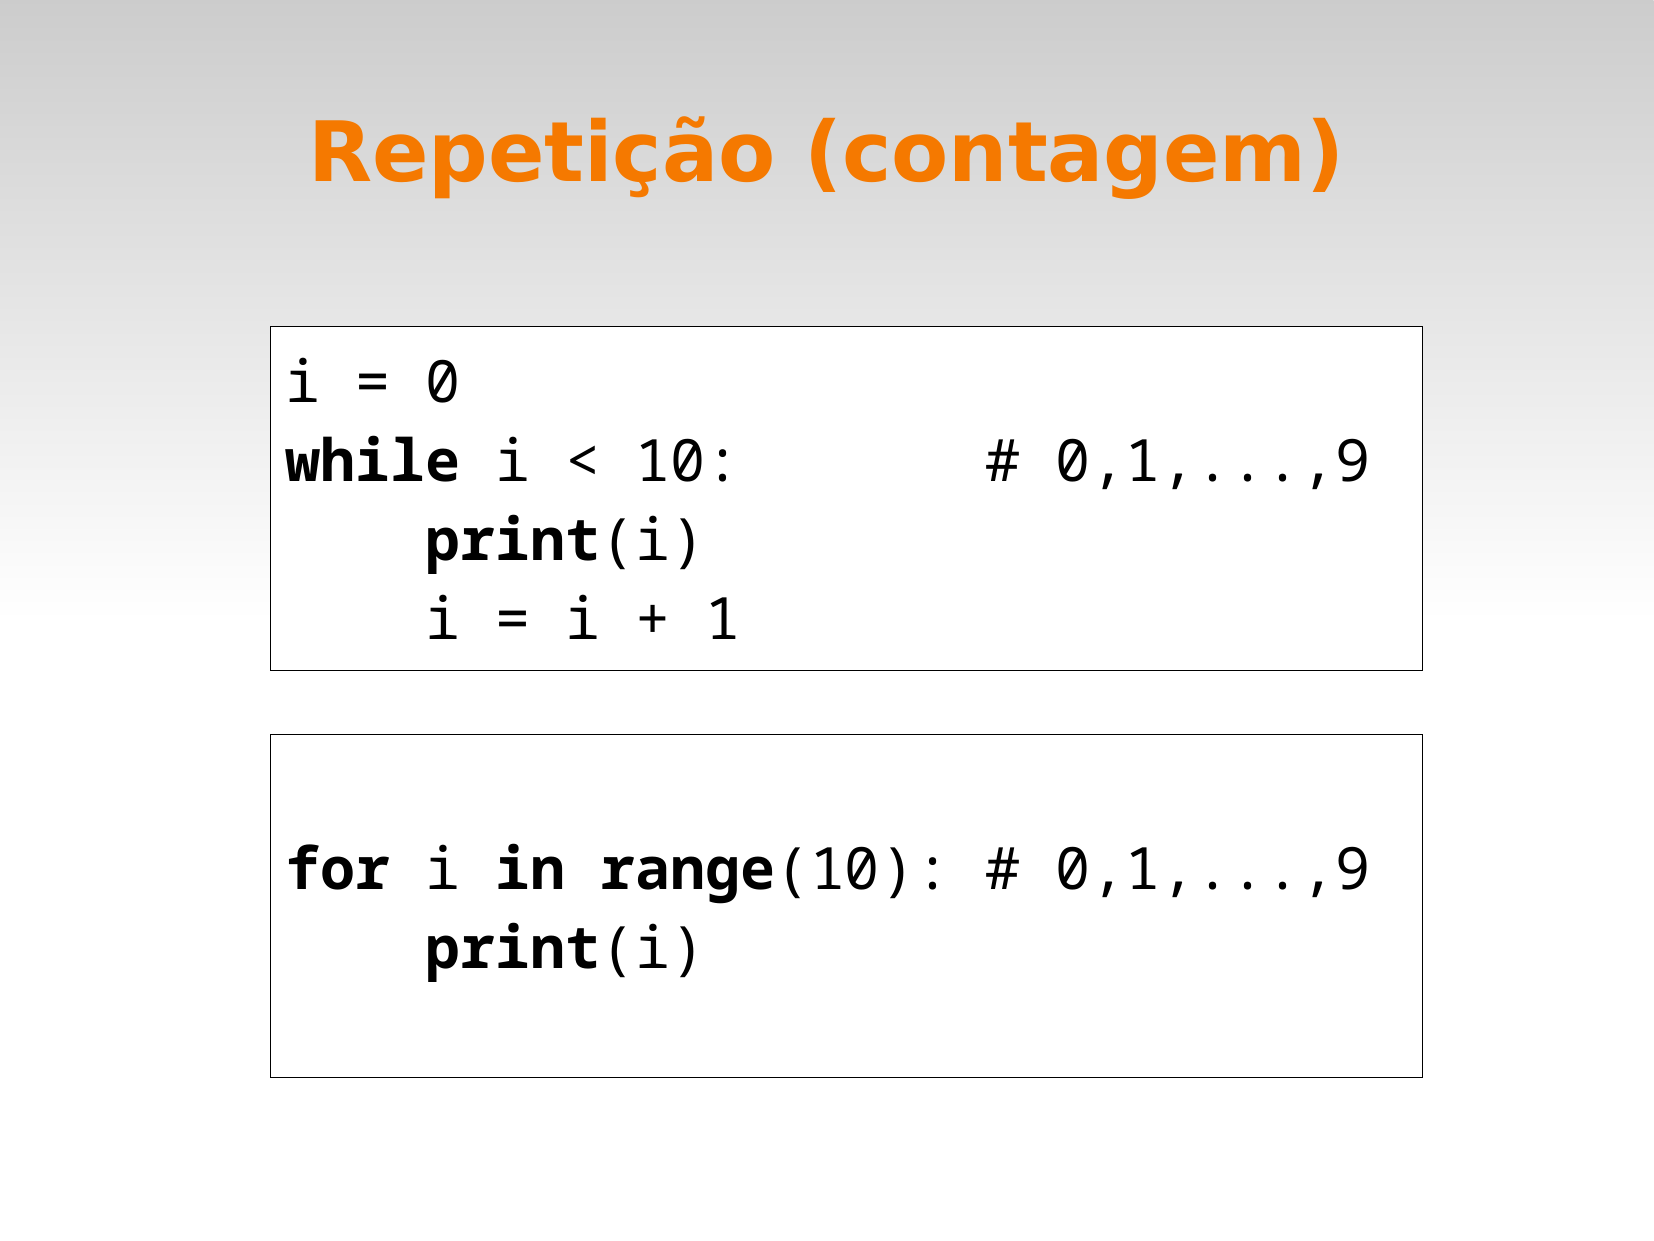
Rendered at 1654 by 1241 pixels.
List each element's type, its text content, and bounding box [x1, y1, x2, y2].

text_box for i in range(10): # 0,1,...,9 print(i) [270, 734, 1423, 1078]
text_box i = 0 while i < 10: # 0,1,...,9 print(i) i = i + 1 [270, 326, 1423, 671]
title Repetição (contagem) [82, 49, 1571, 257]
